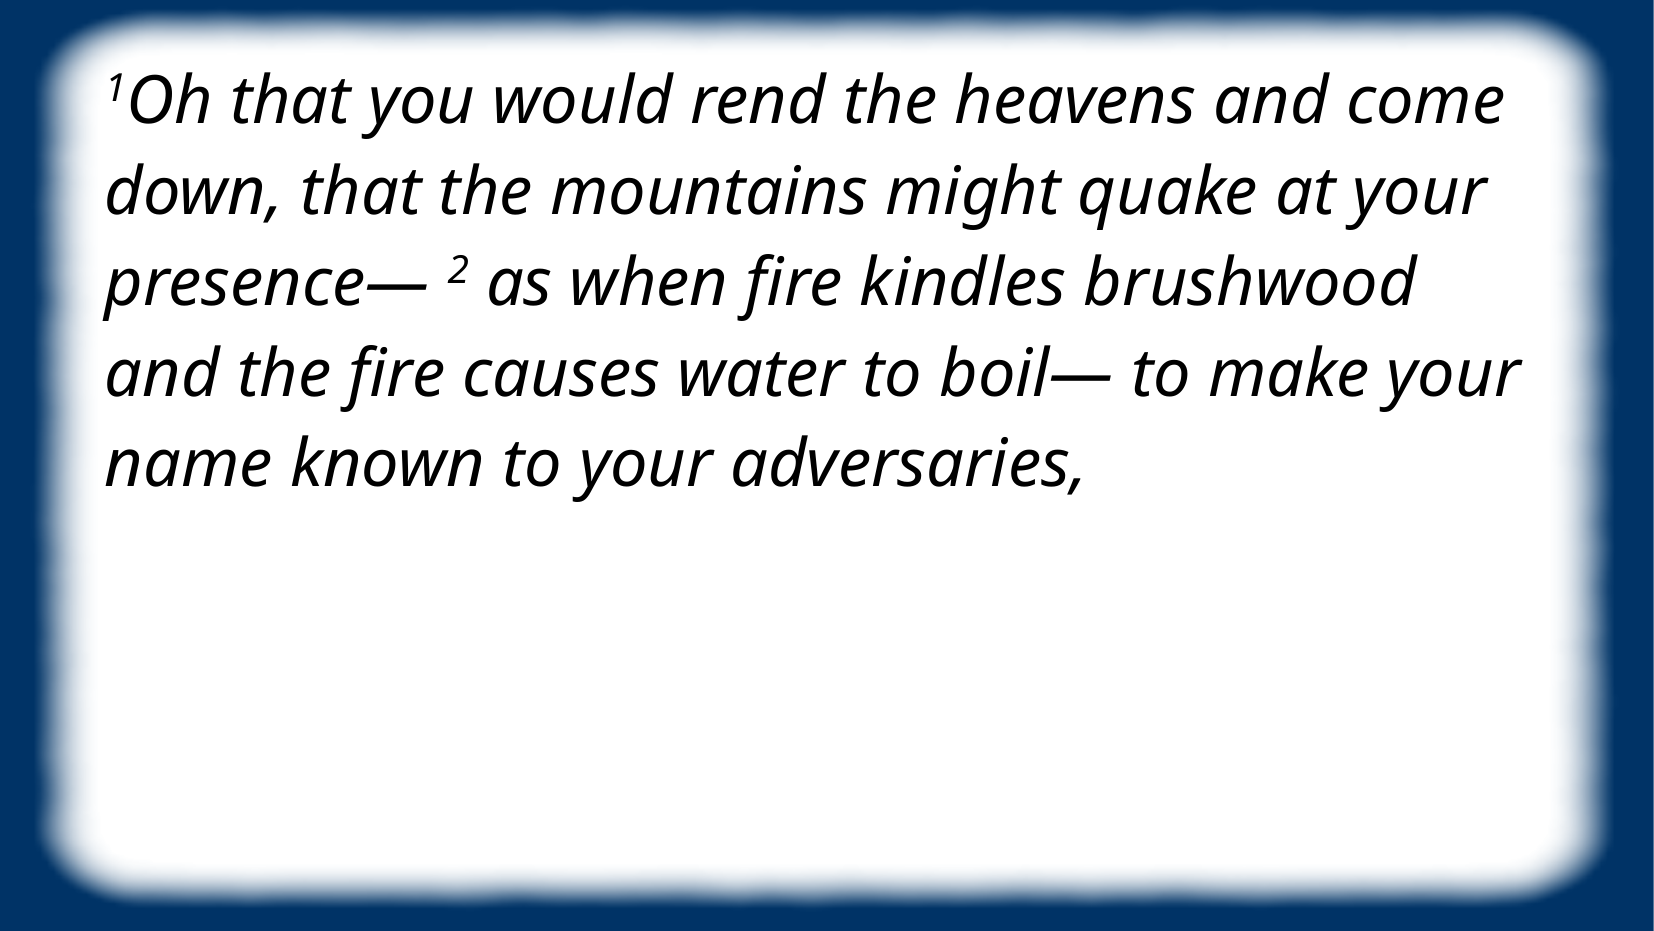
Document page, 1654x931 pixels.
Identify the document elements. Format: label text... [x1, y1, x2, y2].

picture [0, 0, 1654, 931]
text_box 1Oh that you would rend the heavens and come down, that the mountains might quake at your presence— 2 as when fire kindles brushwood and the fire causes water to boil— to make your name known to your adversaries, [90, 45, 1546, 504]
